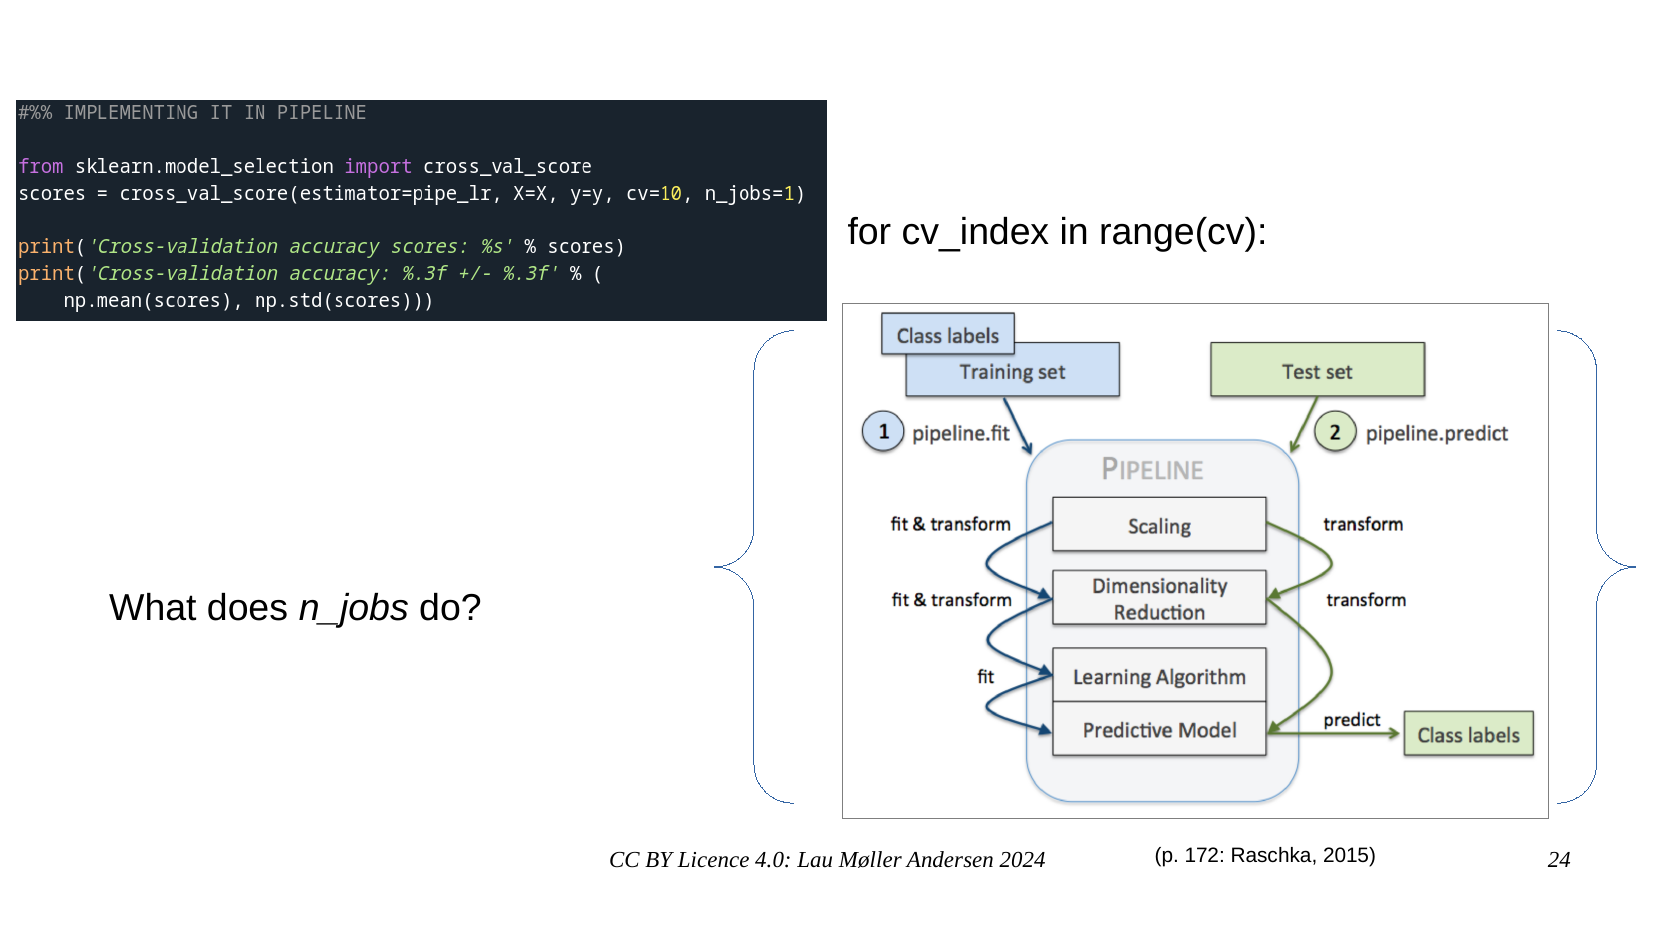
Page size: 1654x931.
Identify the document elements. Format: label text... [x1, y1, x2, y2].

text_box (p. 172: Raschka, 2015) [1139, 836, 1412, 898]
picture [16, 100, 827, 321]
text_box What does n_jobs do? [94, 578, 520, 745]
picture [832, 295, 1564, 835]
text_box for cv_index in range(cv): [832, 203, 1518, 260]
